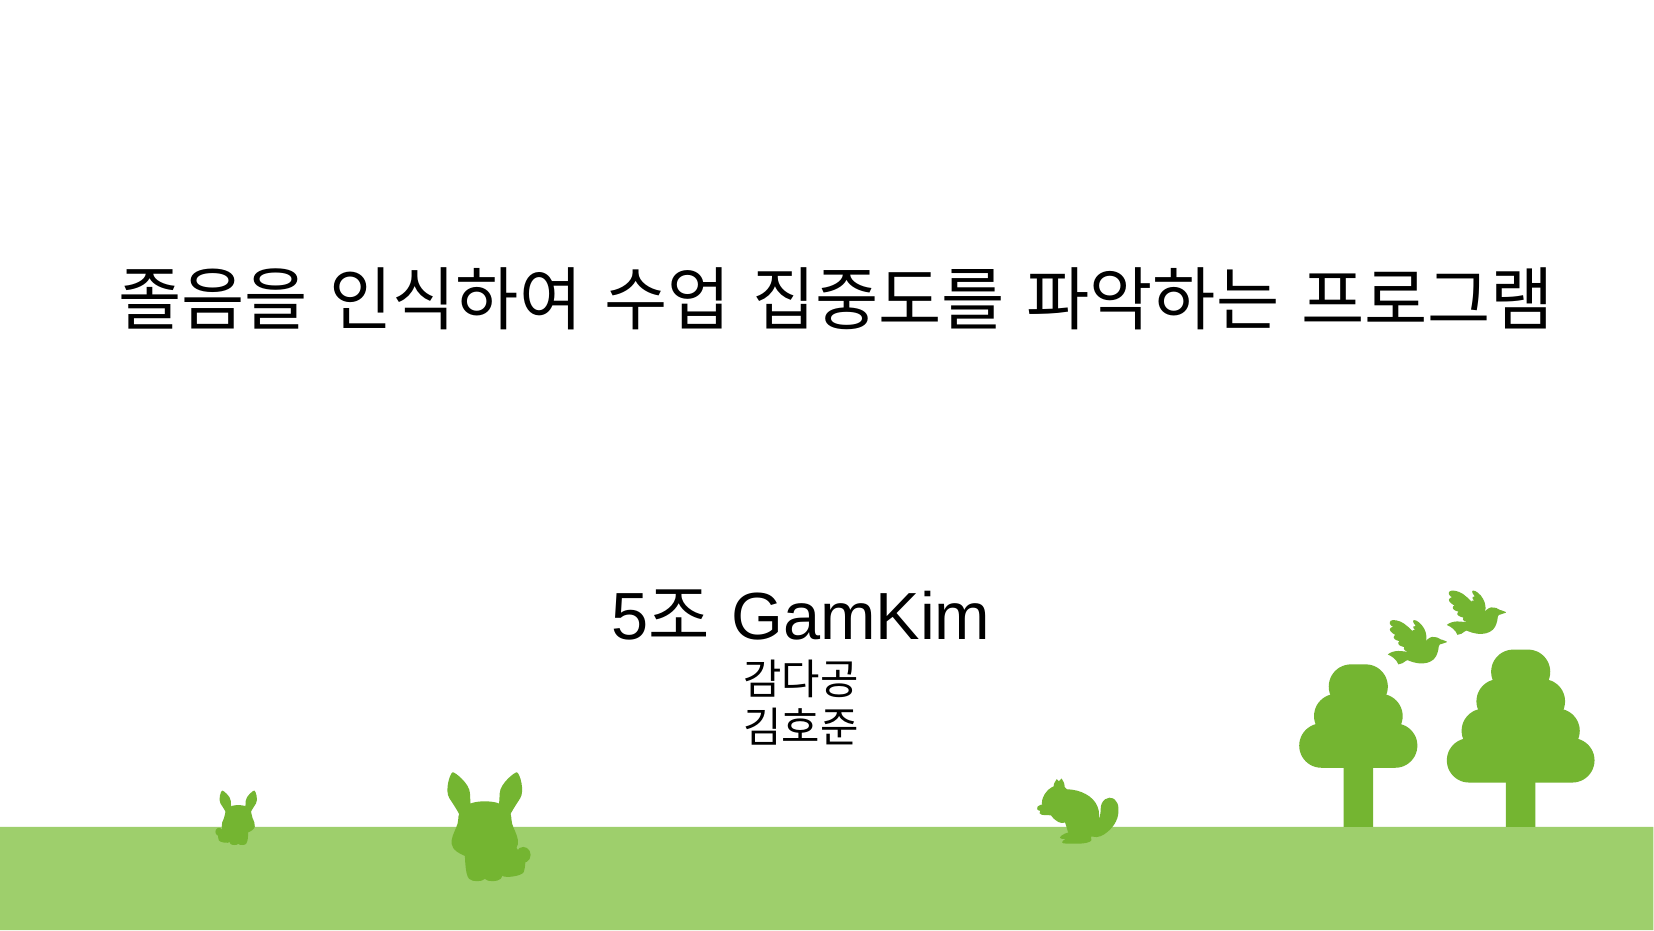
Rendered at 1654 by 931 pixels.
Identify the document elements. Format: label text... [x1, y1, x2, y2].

title 졸음을 인식하여 수업 집중도를 파악하는 프로그램 [98, 227, 1576, 376]
subtitle 5조 GamKim 감다공 김호준 [562, 562, 1040, 768]
